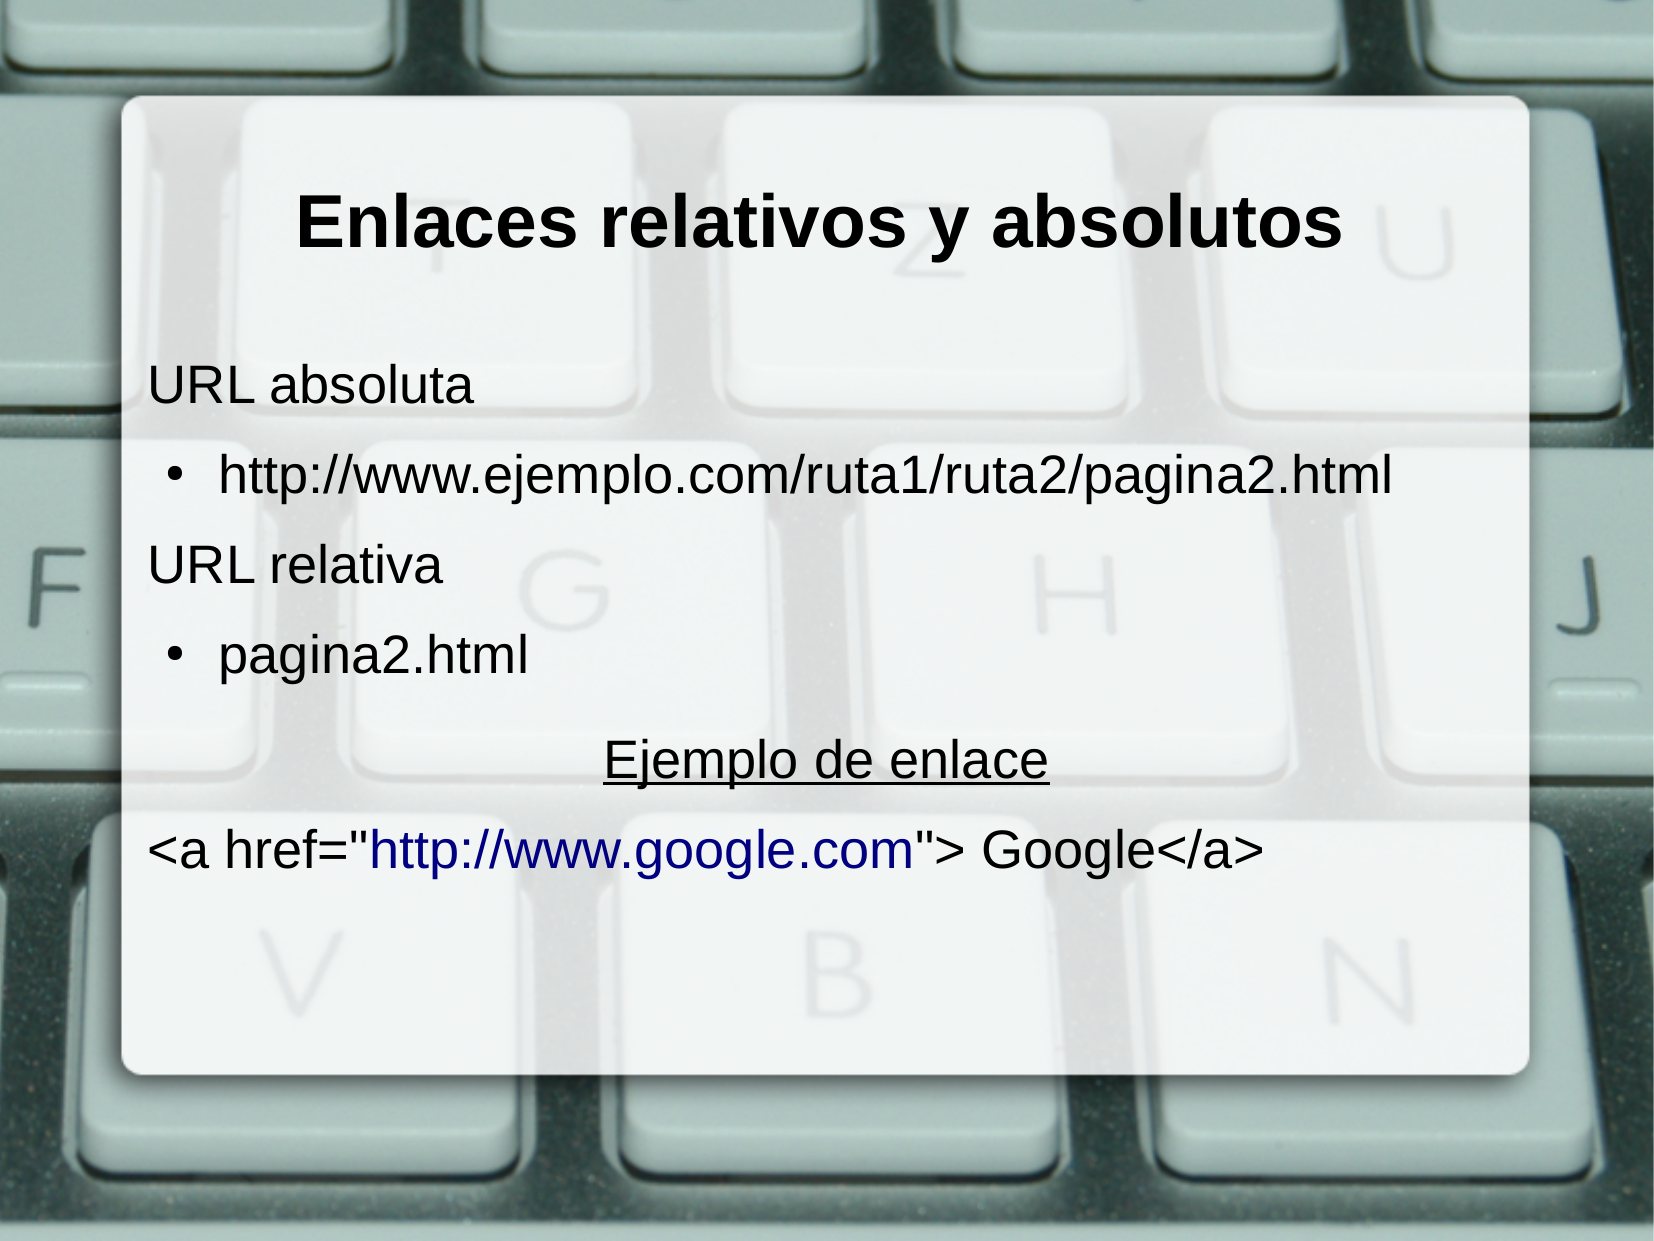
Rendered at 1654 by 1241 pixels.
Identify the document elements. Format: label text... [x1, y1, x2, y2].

list URL absoluta http://www.ejemplo.com/ruta1/ruta2/pagina2.html URL relativa pagina2.html [147, 354, 1506, 729]
picture [0, 0, 1654, 1241]
list Ejemplo de enlace <a href="http://www.google.com"> Google</a> [147, 729, 1506, 1074]
title Enlaces relativos y absolutos [135, 117, 1506, 325]
